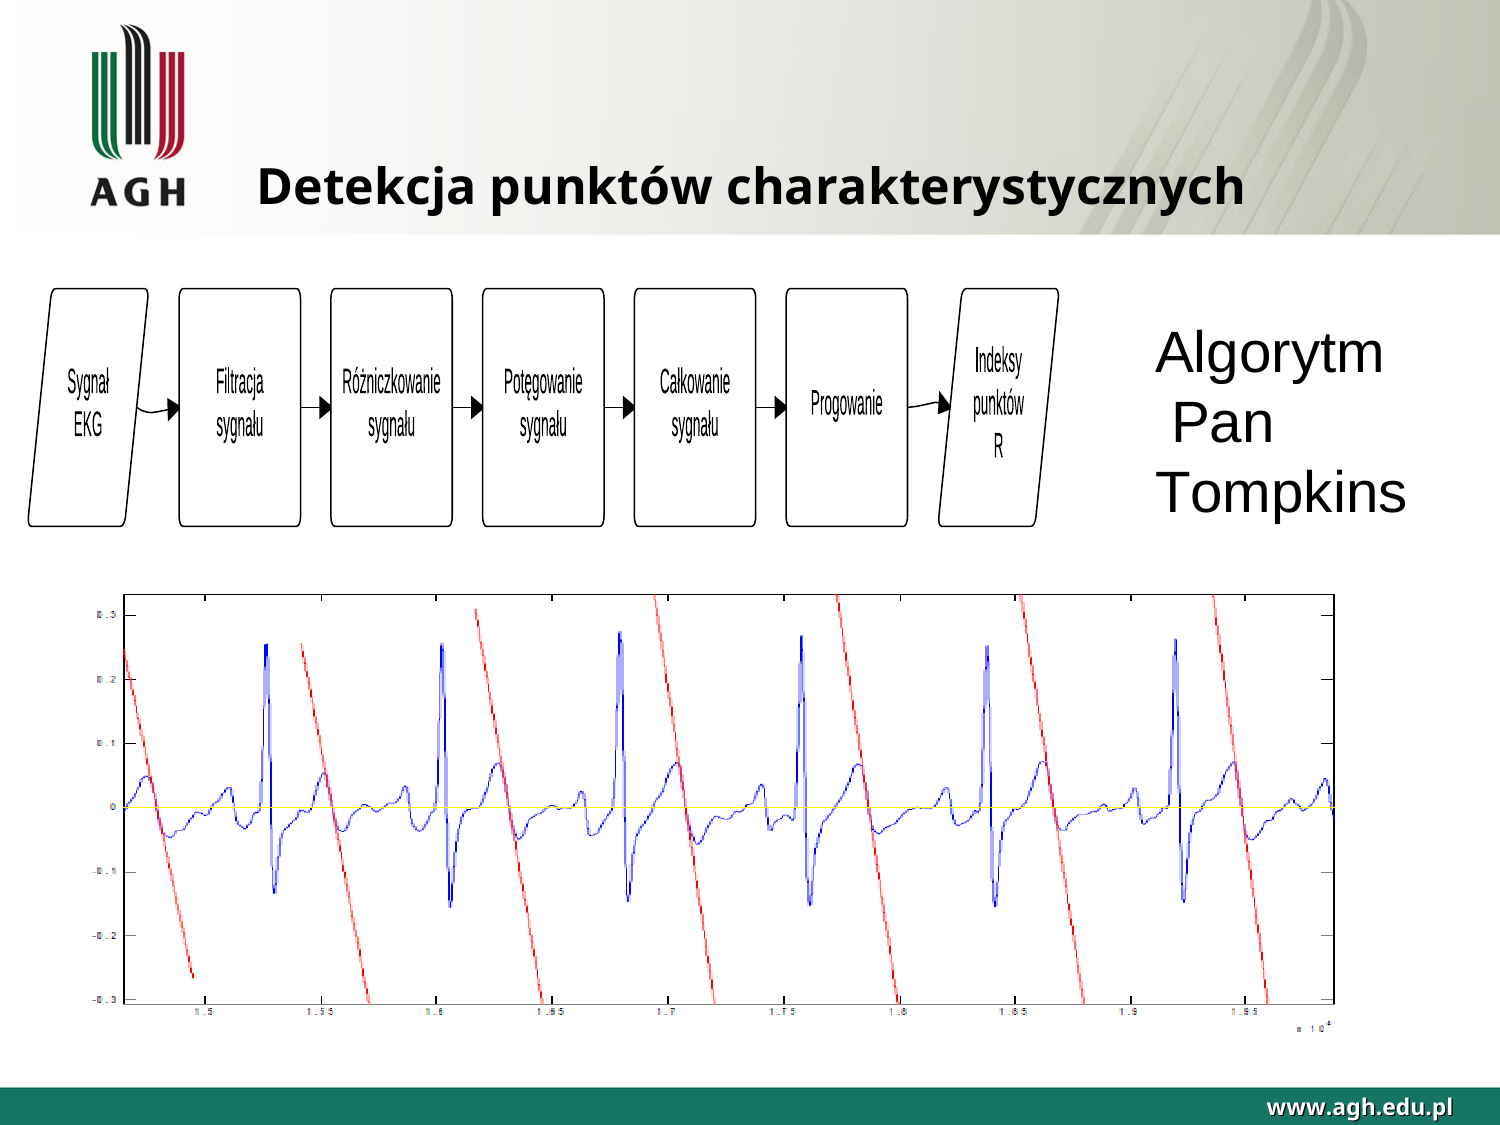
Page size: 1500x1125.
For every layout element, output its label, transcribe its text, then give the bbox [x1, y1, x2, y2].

text_box www.agh.edu.pl [1251, 1084, 1500, 1125]
title Detekcja punktów charakterystycznych [242, 137, 1436, 233]
picture [0, 0, 1500, 1125]
text_box Algorytm Pan Tompkins [1140, 306, 1489, 532]
